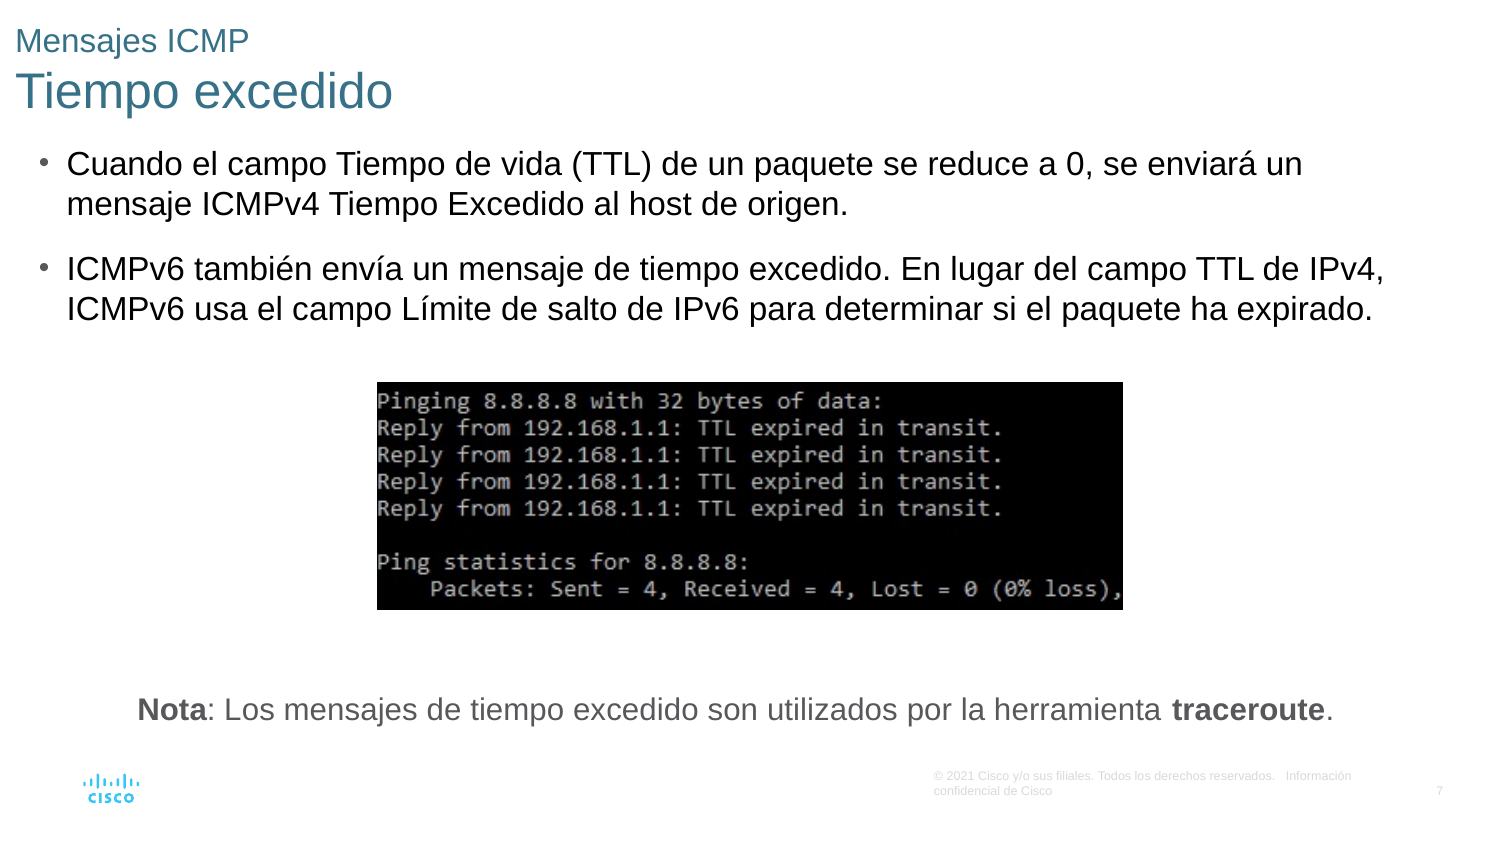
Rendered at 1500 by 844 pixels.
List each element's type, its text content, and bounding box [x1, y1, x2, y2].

picture [377, 382, 1123, 610]
list Cuando el campo Tiempo de vida (TTL) de un paquete se reduce a 0, se enviará un mensaje ICMPv4 Tiempo Excedido al host de origen. ICMPv6 también envía un mensaje de tiempo excedido. En lugar del campo TTL de IPv4, ICMPv6 usa el campo Límite de salto de IPv6 para determinar si el paquete ha expirado. [23, 135, 1465, 363]
title Mensajes ICMP Tiempo excedido [0, 6, 1500, 131]
text_box Nota: Los mensajes de tiempo excedido son utilizados por la herramienta traceroute. [122, 681, 1500, 734]
